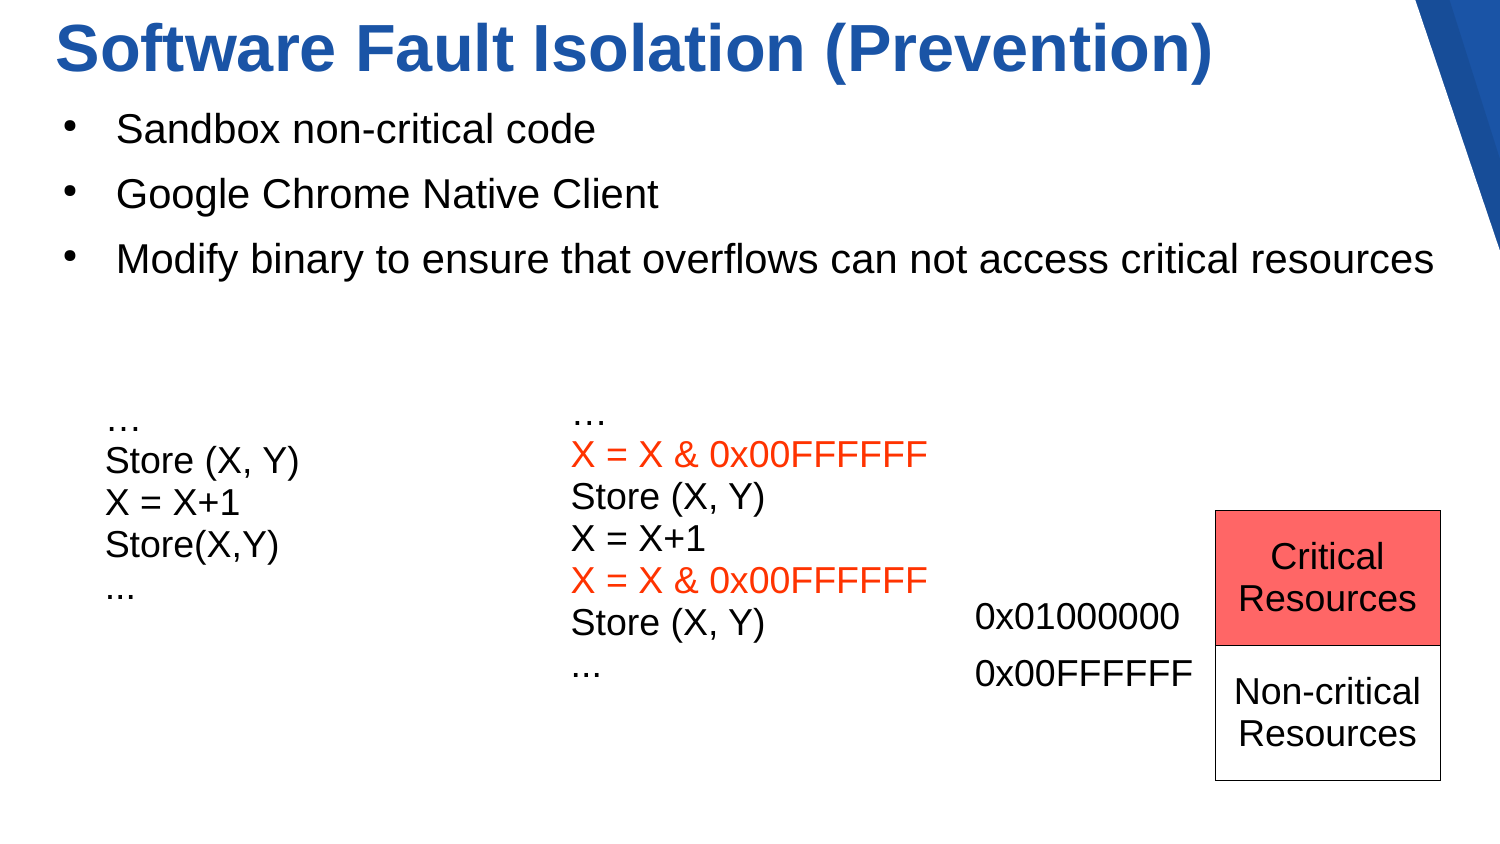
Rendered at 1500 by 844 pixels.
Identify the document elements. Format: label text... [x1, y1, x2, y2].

text_box … Store (X, Y) X = X+1 Store(X,Y) ... [90, 390, 555, 615]
title Software Fault Isolation (Prevention) [40, 32, 1366, 87]
text_box 0x00FFFFFF [960, 645, 1220, 702]
text_box … X = X & 0x00FFFFFF Store (X, Y) X = X+1 X = X & 0x00FFFFFF Store (X, Y) ... [555, 384, 1051, 693]
list Sandbox non-critical code Google Chrome Native Client Modify binary to ensure that overflows can not access critical resources [30, 87, 1486, 526]
text_box 0x01000000 [960, 588, 1196, 646]
text_box Non-critical Resources [1215, 646, 1441, 781]
text_box Critical Resources [1215, 510, 1441, 646]
